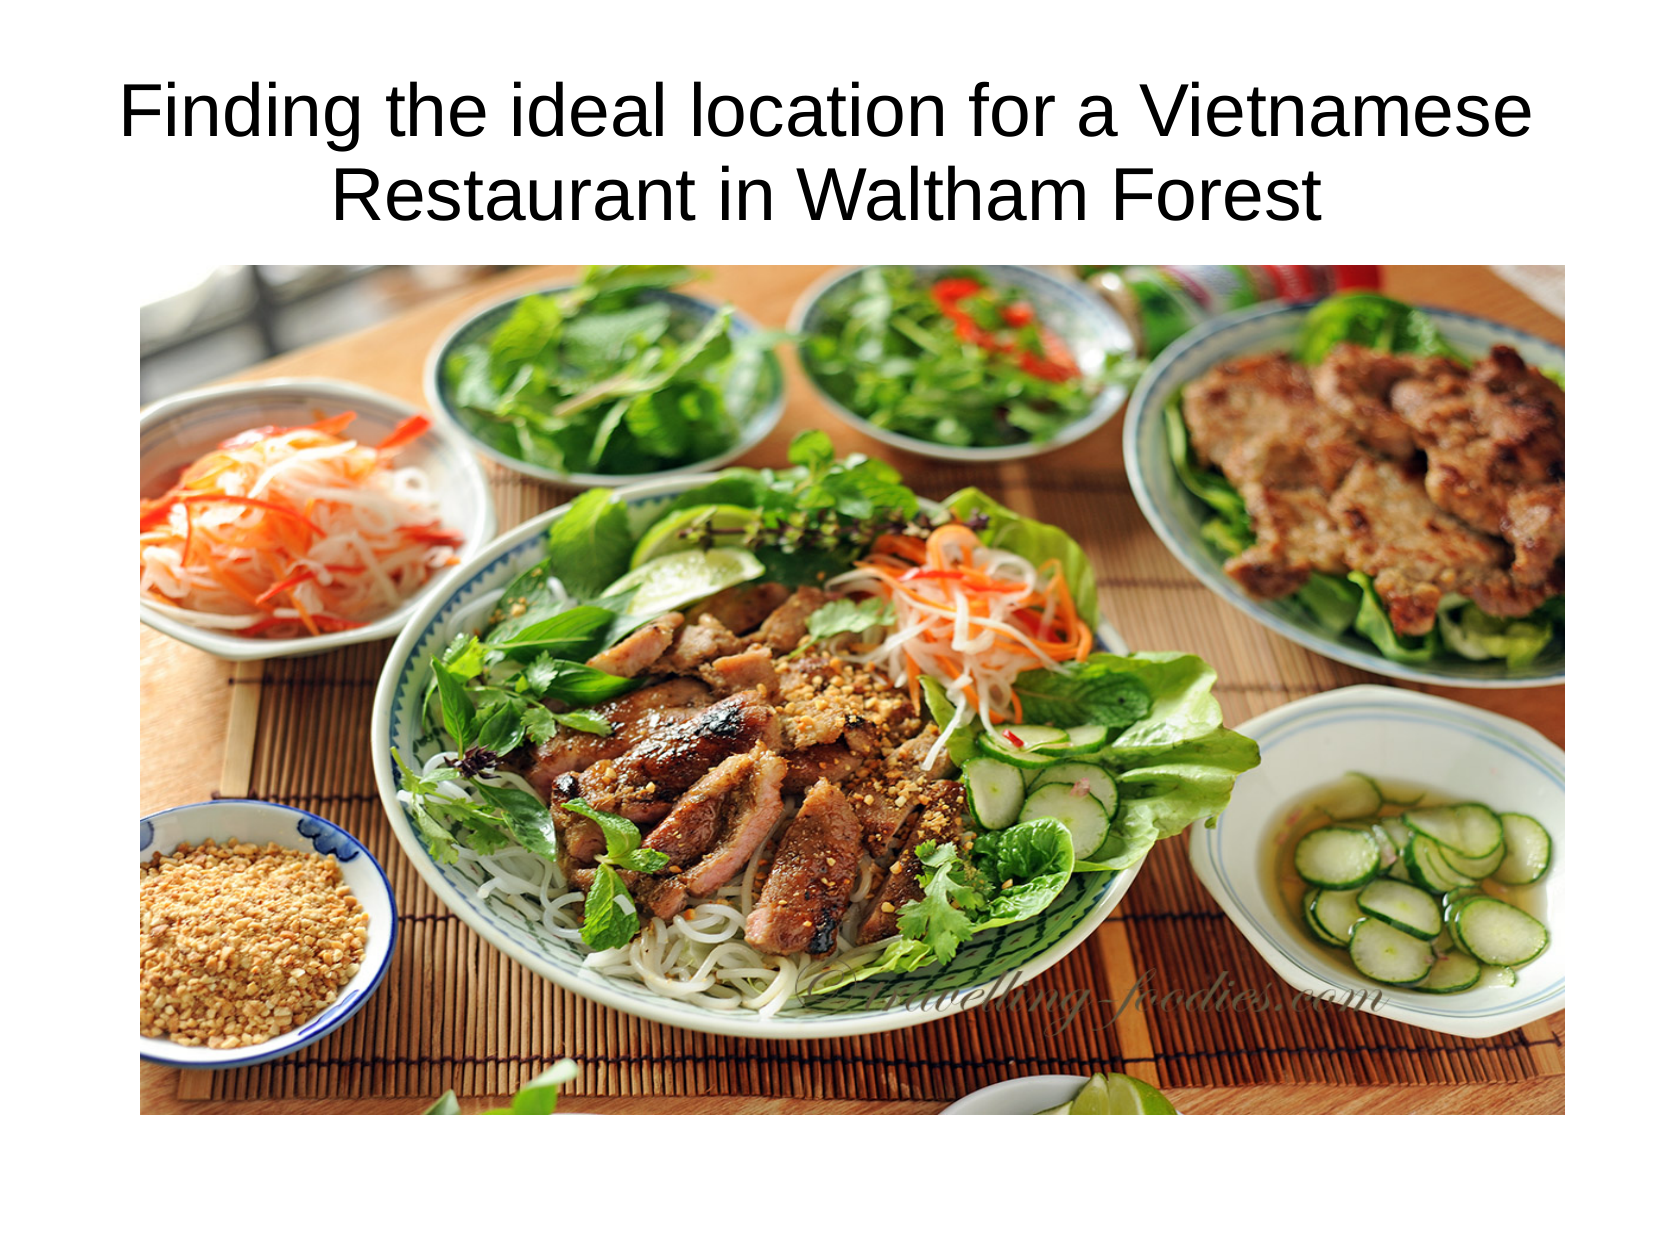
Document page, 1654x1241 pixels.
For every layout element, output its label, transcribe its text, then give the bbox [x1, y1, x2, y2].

title Finding the ideal location for a Vietnamese Restaurant in Waltham Forest [82, 49, 1571, 257]
picture [140, 265, 1565, 1115]
